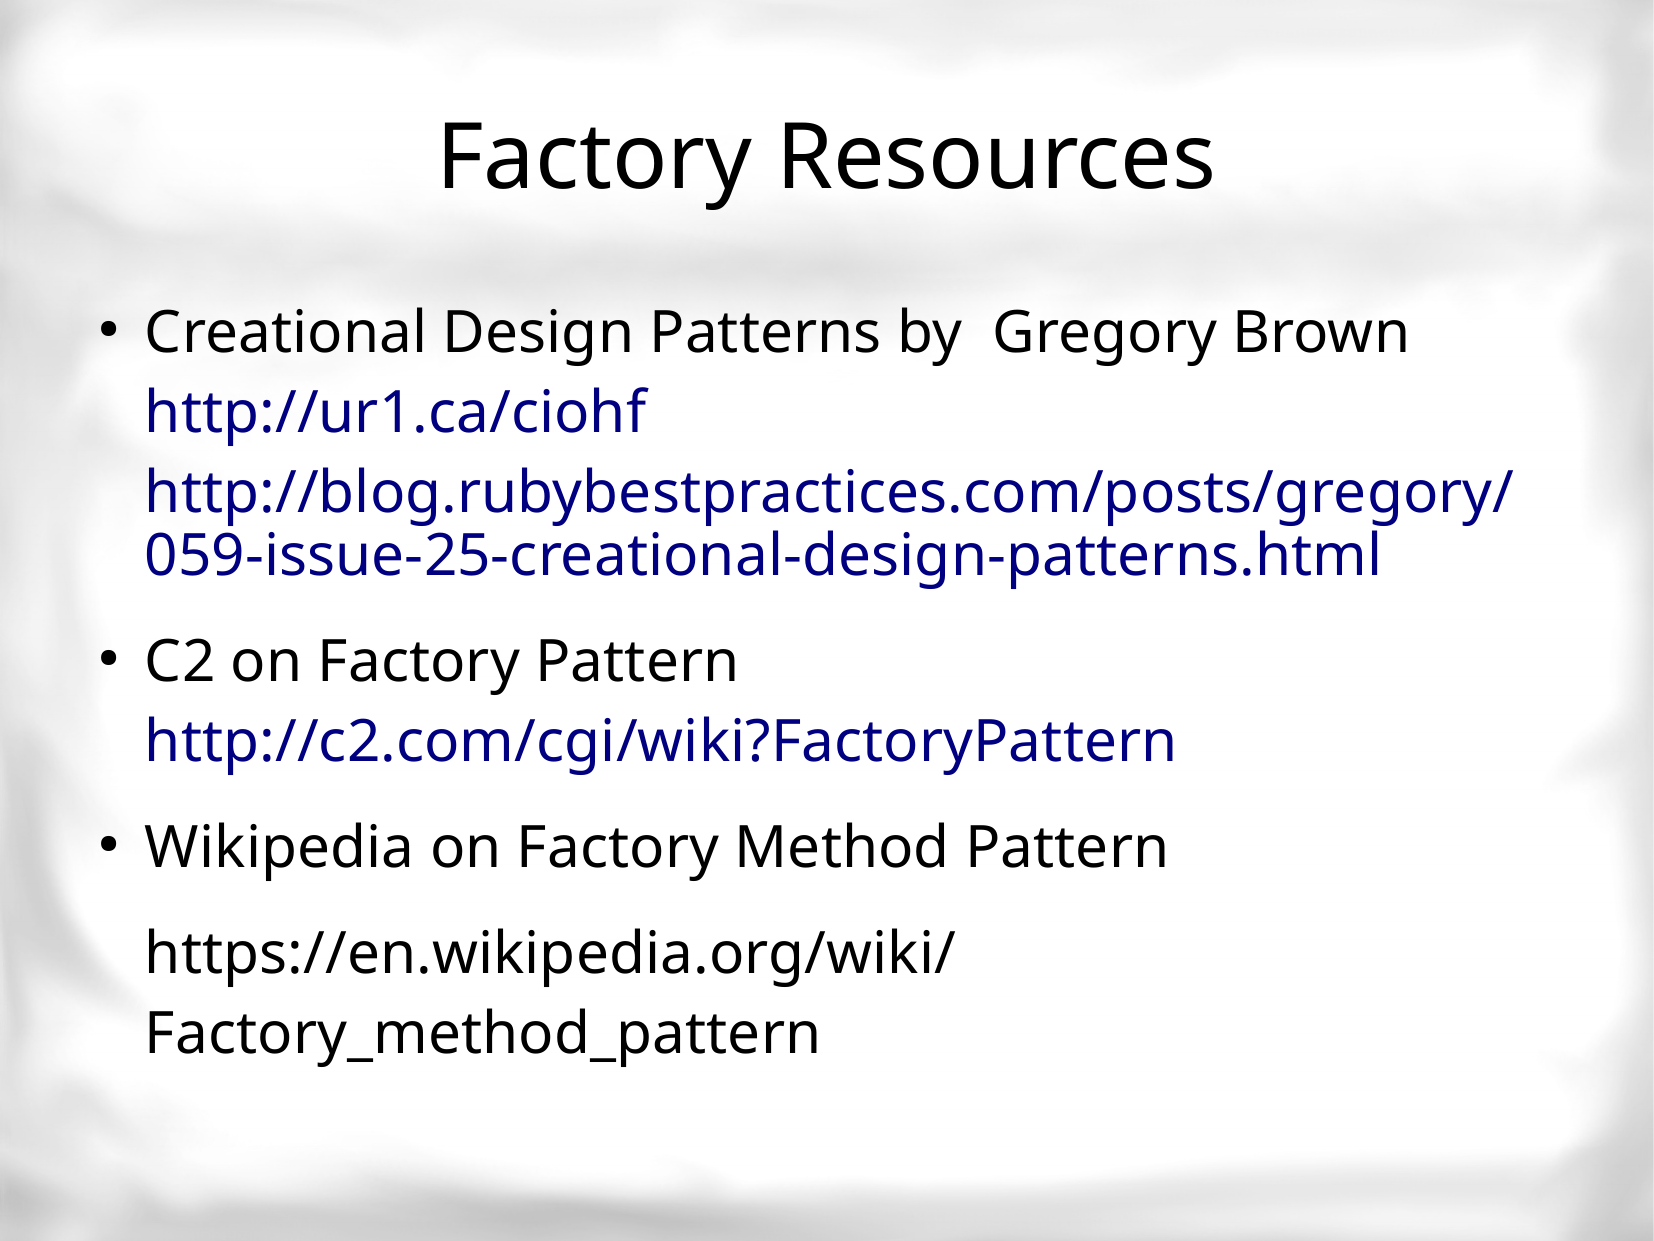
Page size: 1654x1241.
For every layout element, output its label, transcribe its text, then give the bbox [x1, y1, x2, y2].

list Creational Design Patterns by Gregory Brown http://ur1.ca/ciohfhttp://blog.rubybestpractices.com/posts/gregory/059-issue-25-creational-design-patterns.html C2 on Factory Pattern http://c2.com/cgi/wiki?FactoryPattern Wikipedia on Factory Method Pattern https://en.wikipedia.org/wiki/Factory_method_pattern [82, 290, 1538, 1010]
title Factory Resources [82, 49, 1571, 257]
picture [0, 0, 1654, 1241]
